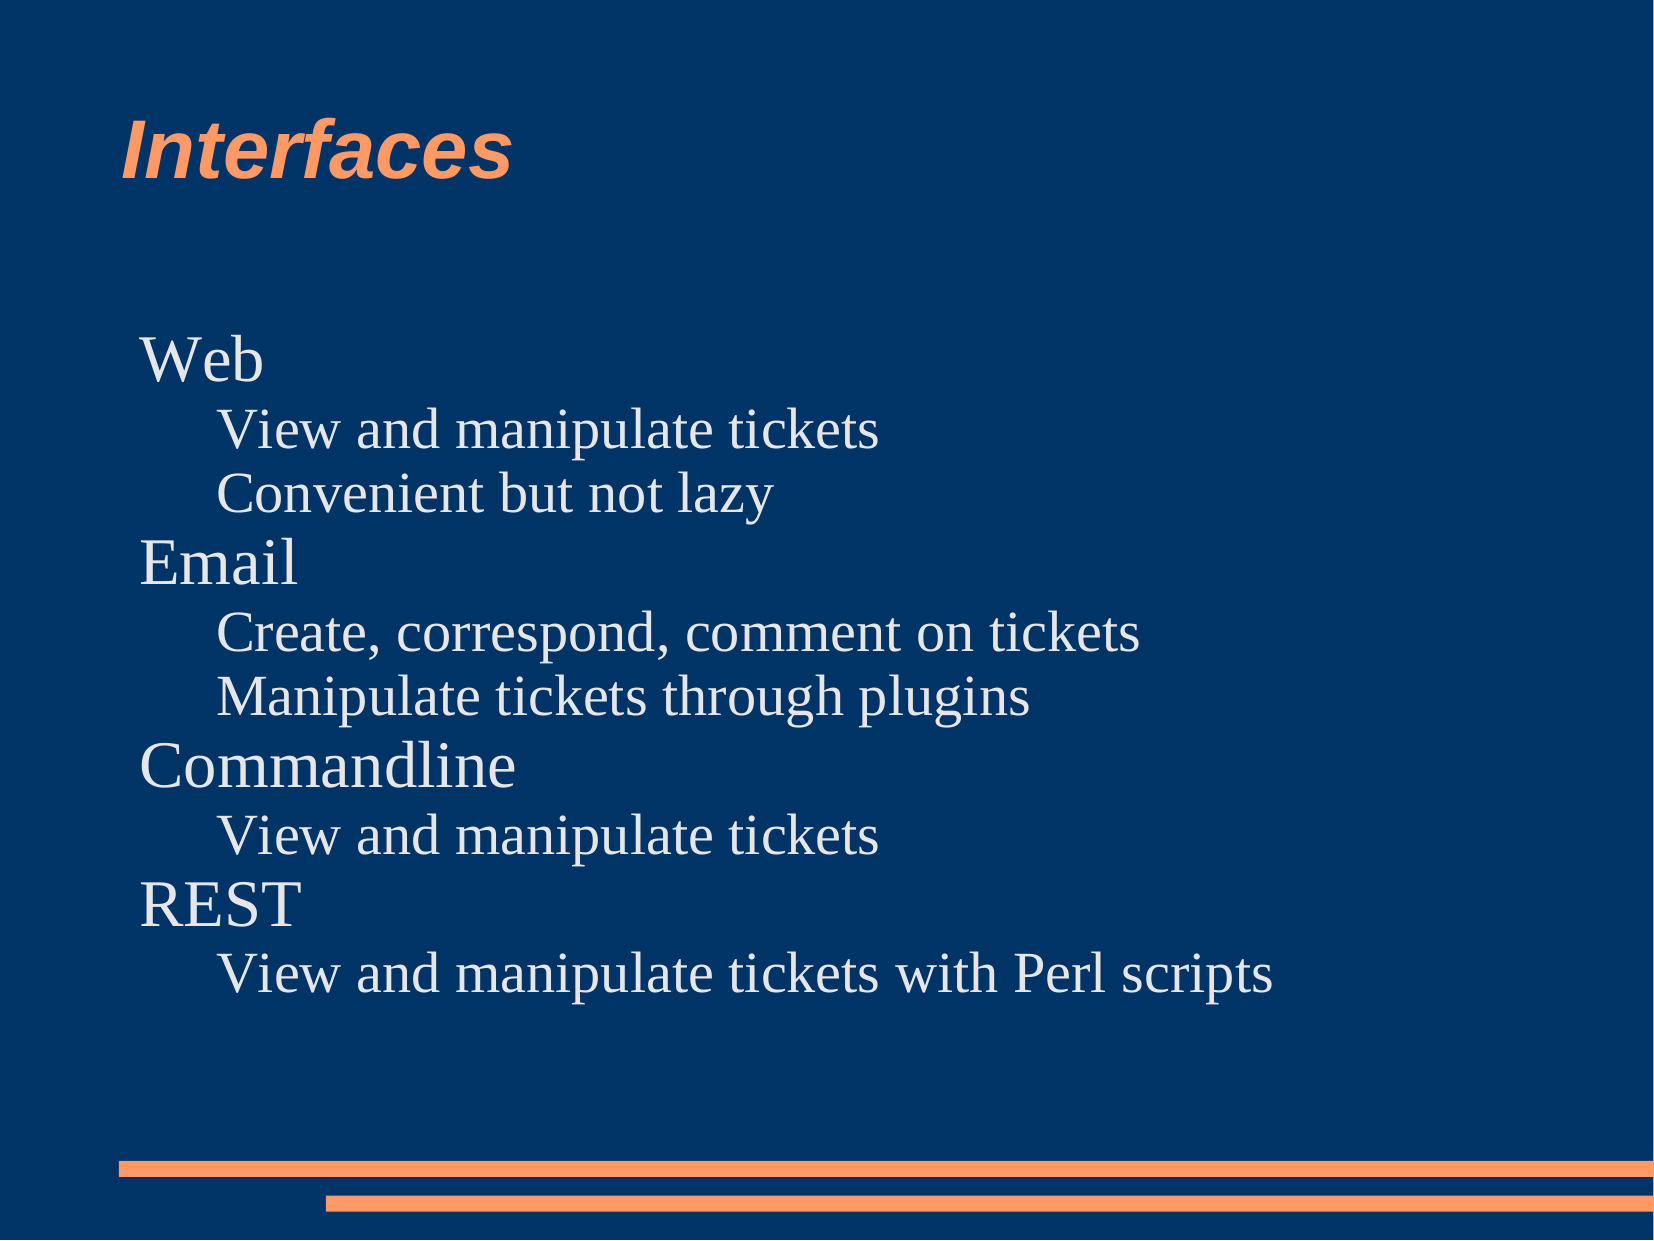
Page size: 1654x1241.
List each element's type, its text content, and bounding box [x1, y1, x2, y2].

title Interfaces [121, 53, 1534, 247]
list Web View and manipulate tickets Convenient but not lazy Email Create, correspond, comment on tickets Manipulate tickets through plugins Commandline View and manipulate tickets REST View and manipulate tickets with Perl scripts [121, 322, 1561, 1118]
